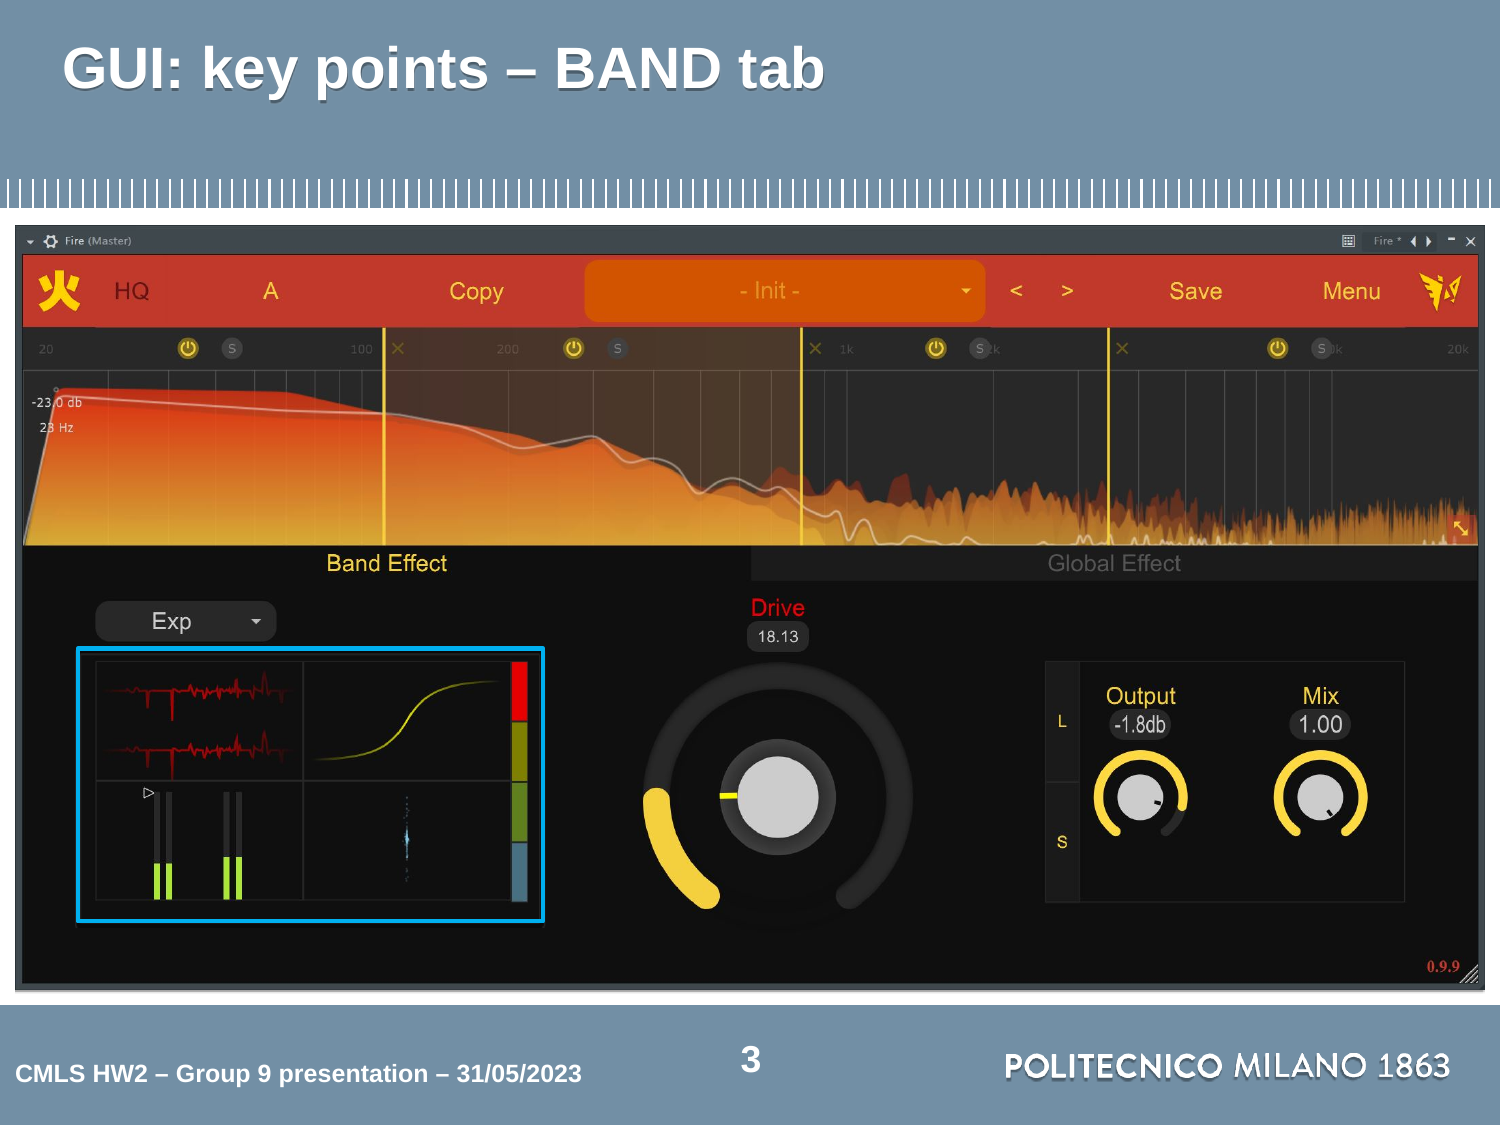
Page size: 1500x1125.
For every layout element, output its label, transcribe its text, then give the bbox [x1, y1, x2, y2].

title GUI: key points – BAND tab [47, 22, 1455, 161]
text_box CMLS HW2 – Group 9 presentation – 31/05/2023 [0, 1049, 610, 1125]
text_box 3 [576, 1027, 927, 1088]
picture [15, 225, 1485, 991]
